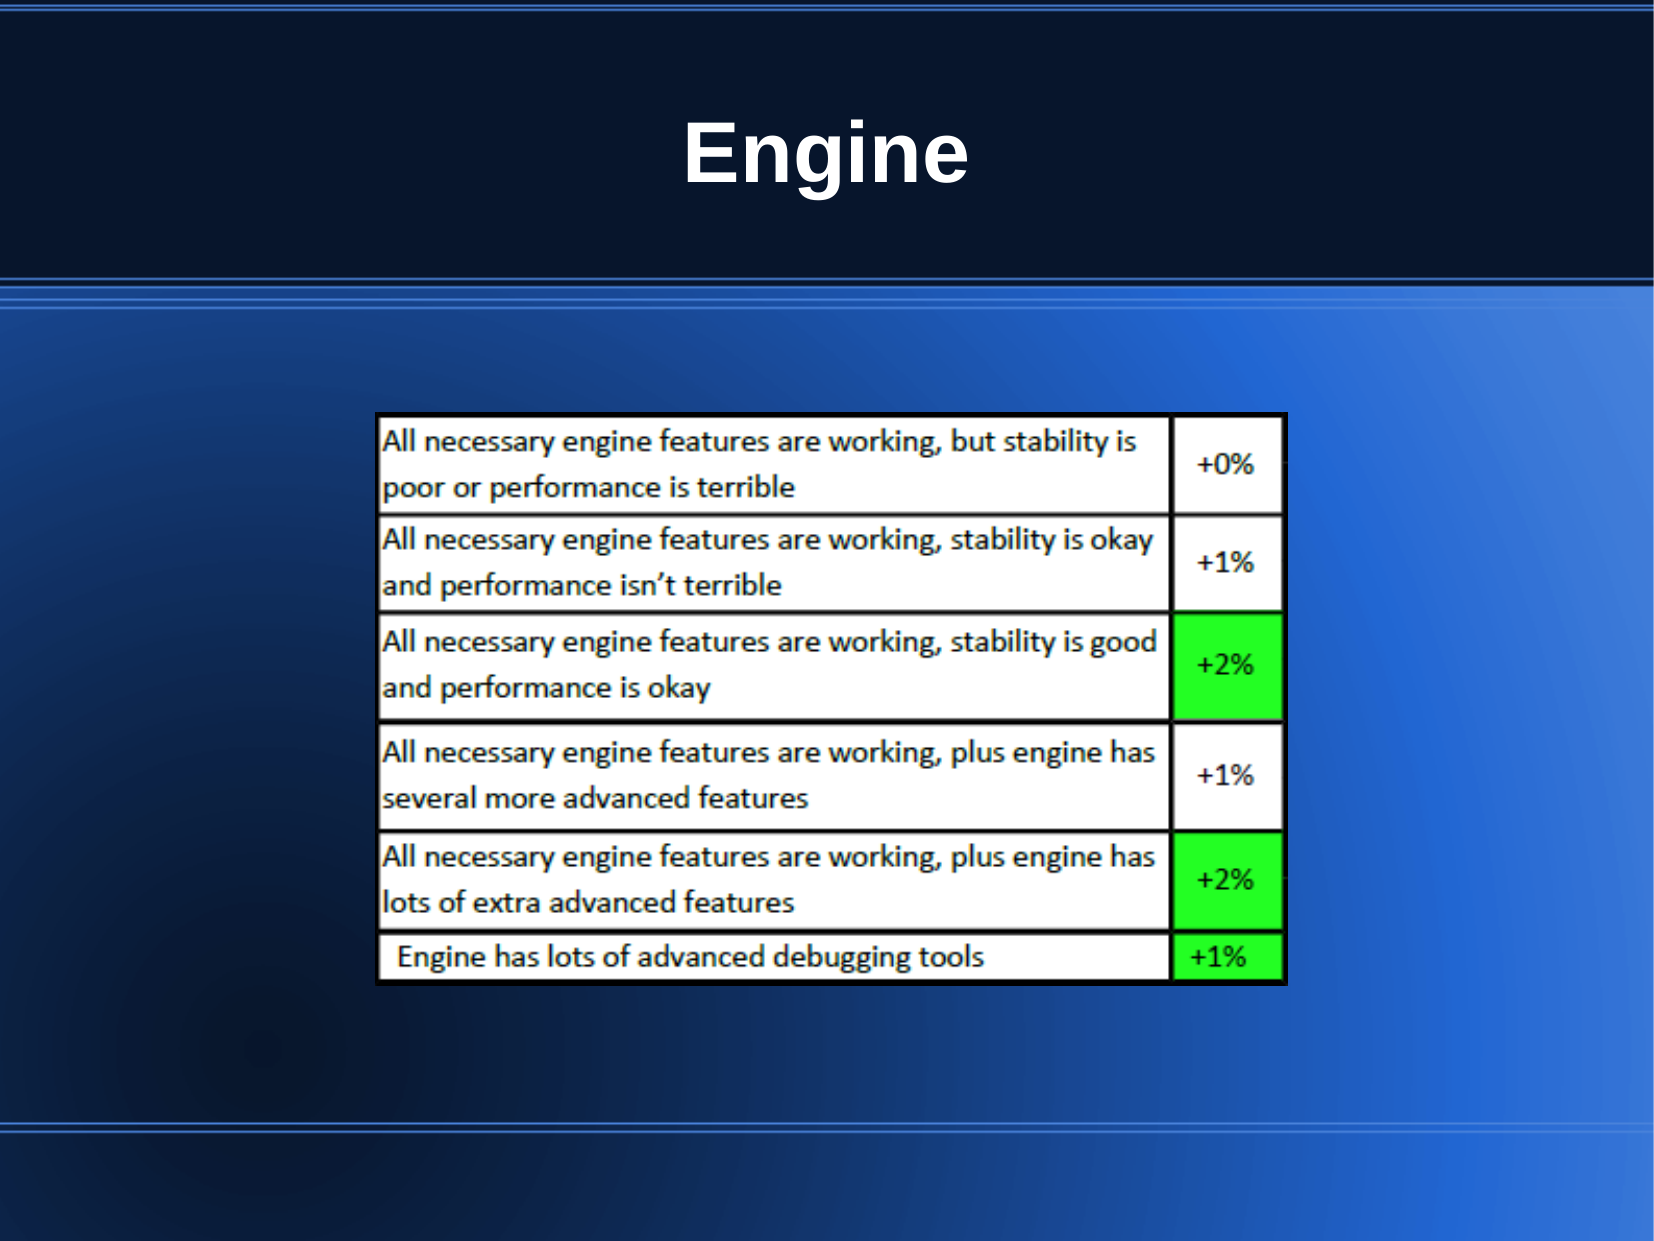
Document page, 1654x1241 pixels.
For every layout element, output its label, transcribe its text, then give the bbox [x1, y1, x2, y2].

picture [0, 0, 1654, 1241]
title Engine [82, 49, 1571, 257]
